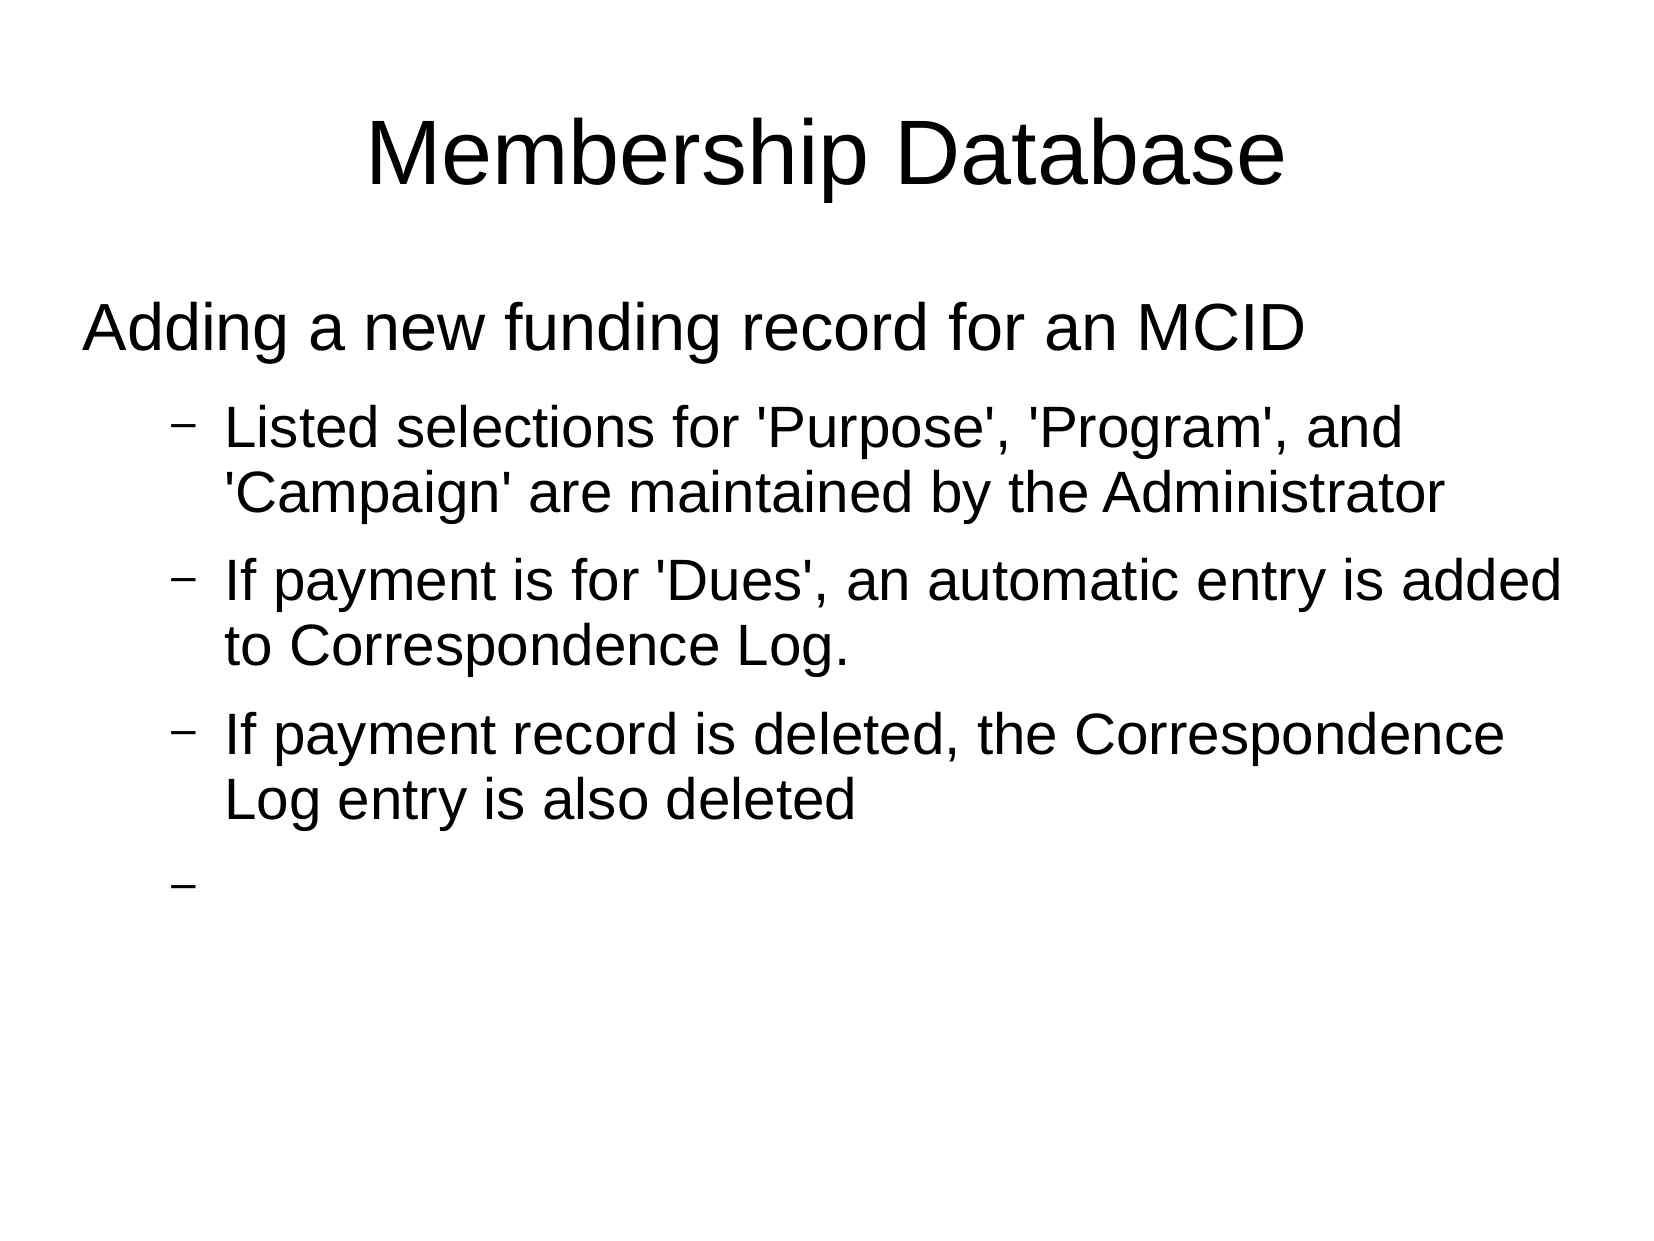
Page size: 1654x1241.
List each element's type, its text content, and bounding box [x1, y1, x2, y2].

title Membership Database [82, 49, 1571, 257]
list Adding a new funding record for an MCID Listed selections for 'Purpose', 'Program', and 'Campaign' are maintained by the Administrator If payment is for 'Dues', an automatic entry is added to Correspondence Log. If payment record is deleted, the Correspondence Log entry is also deleted [82, 290, 1571, 1010]
